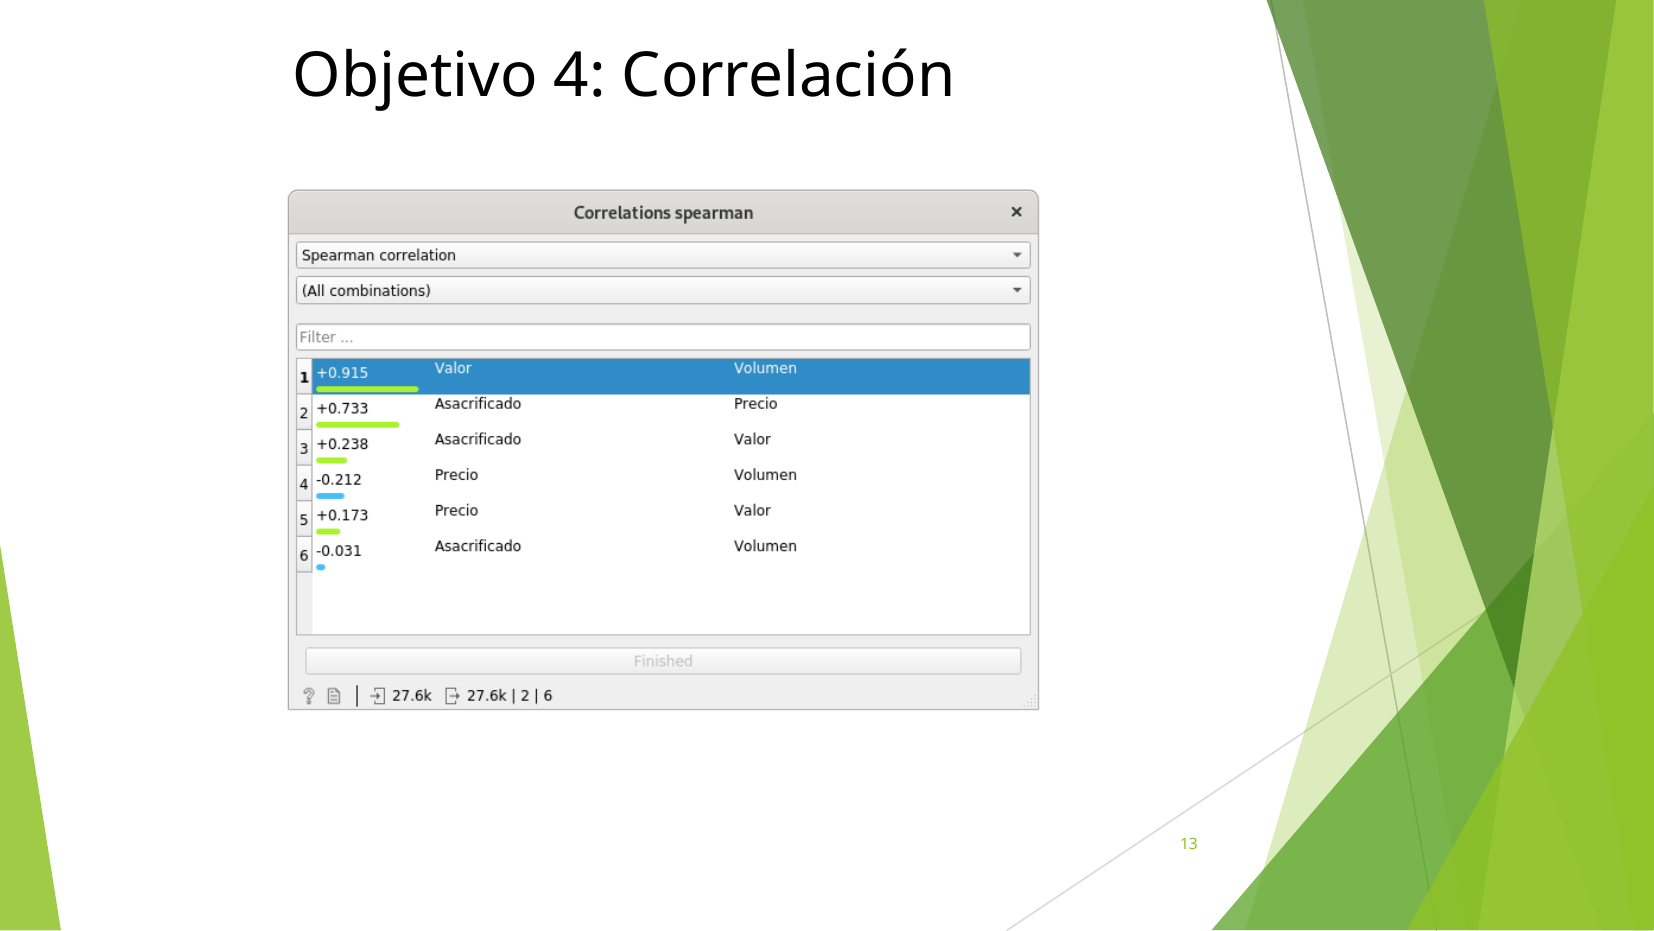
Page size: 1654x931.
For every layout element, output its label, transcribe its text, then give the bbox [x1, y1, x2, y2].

picture [277, 181, 1050, 721]
title Objetivo 4: Correlación [277, 27, 1188, 134]
text_box [1165, 819, 1258, 869]
